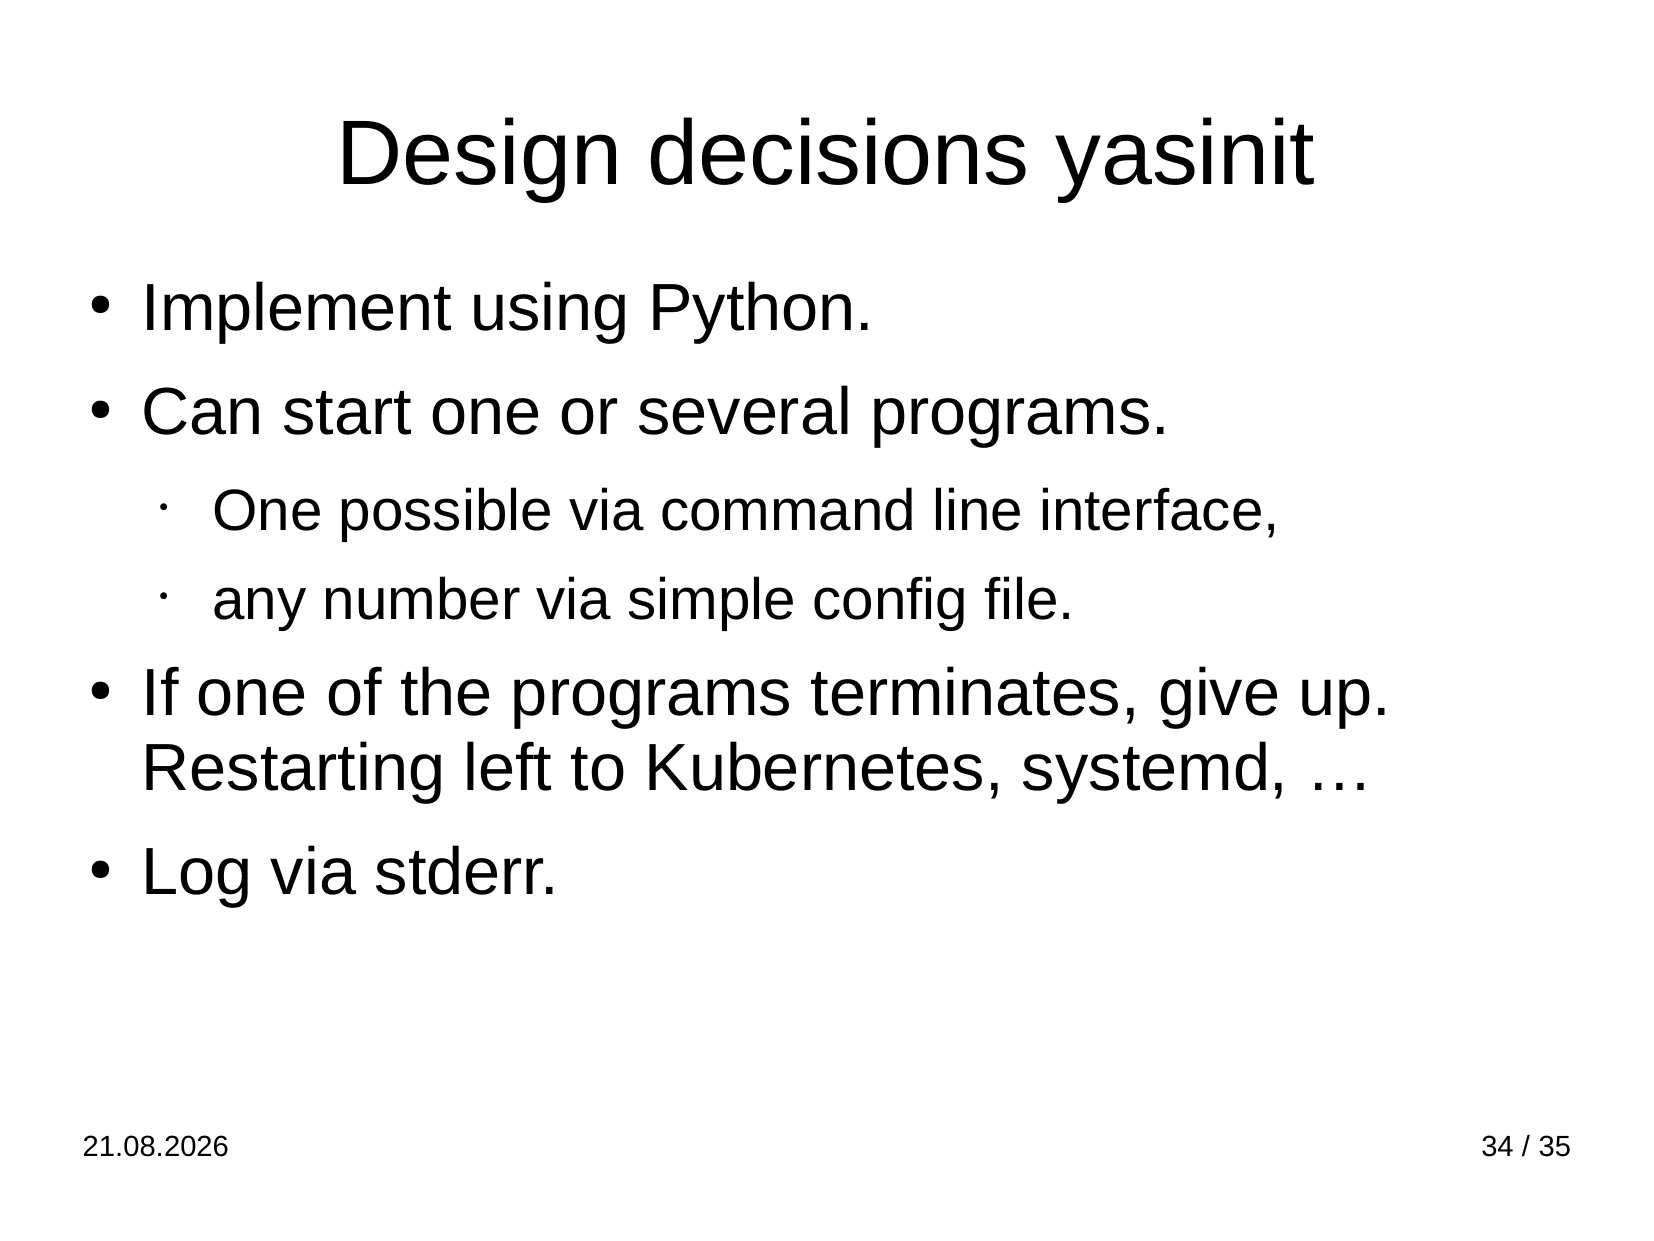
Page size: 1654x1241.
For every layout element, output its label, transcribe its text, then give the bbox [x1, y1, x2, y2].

list Implement using Python. Can start one or several programs. One possible via command line interface, any number via simple config file. If one of the programs terminates, give up. Restarting left to Kubernetes, systemd, … Log via stderr. [70, 269, 1559, 1073]
title Design decisions yasinit [82, 49, 1571, 257]
